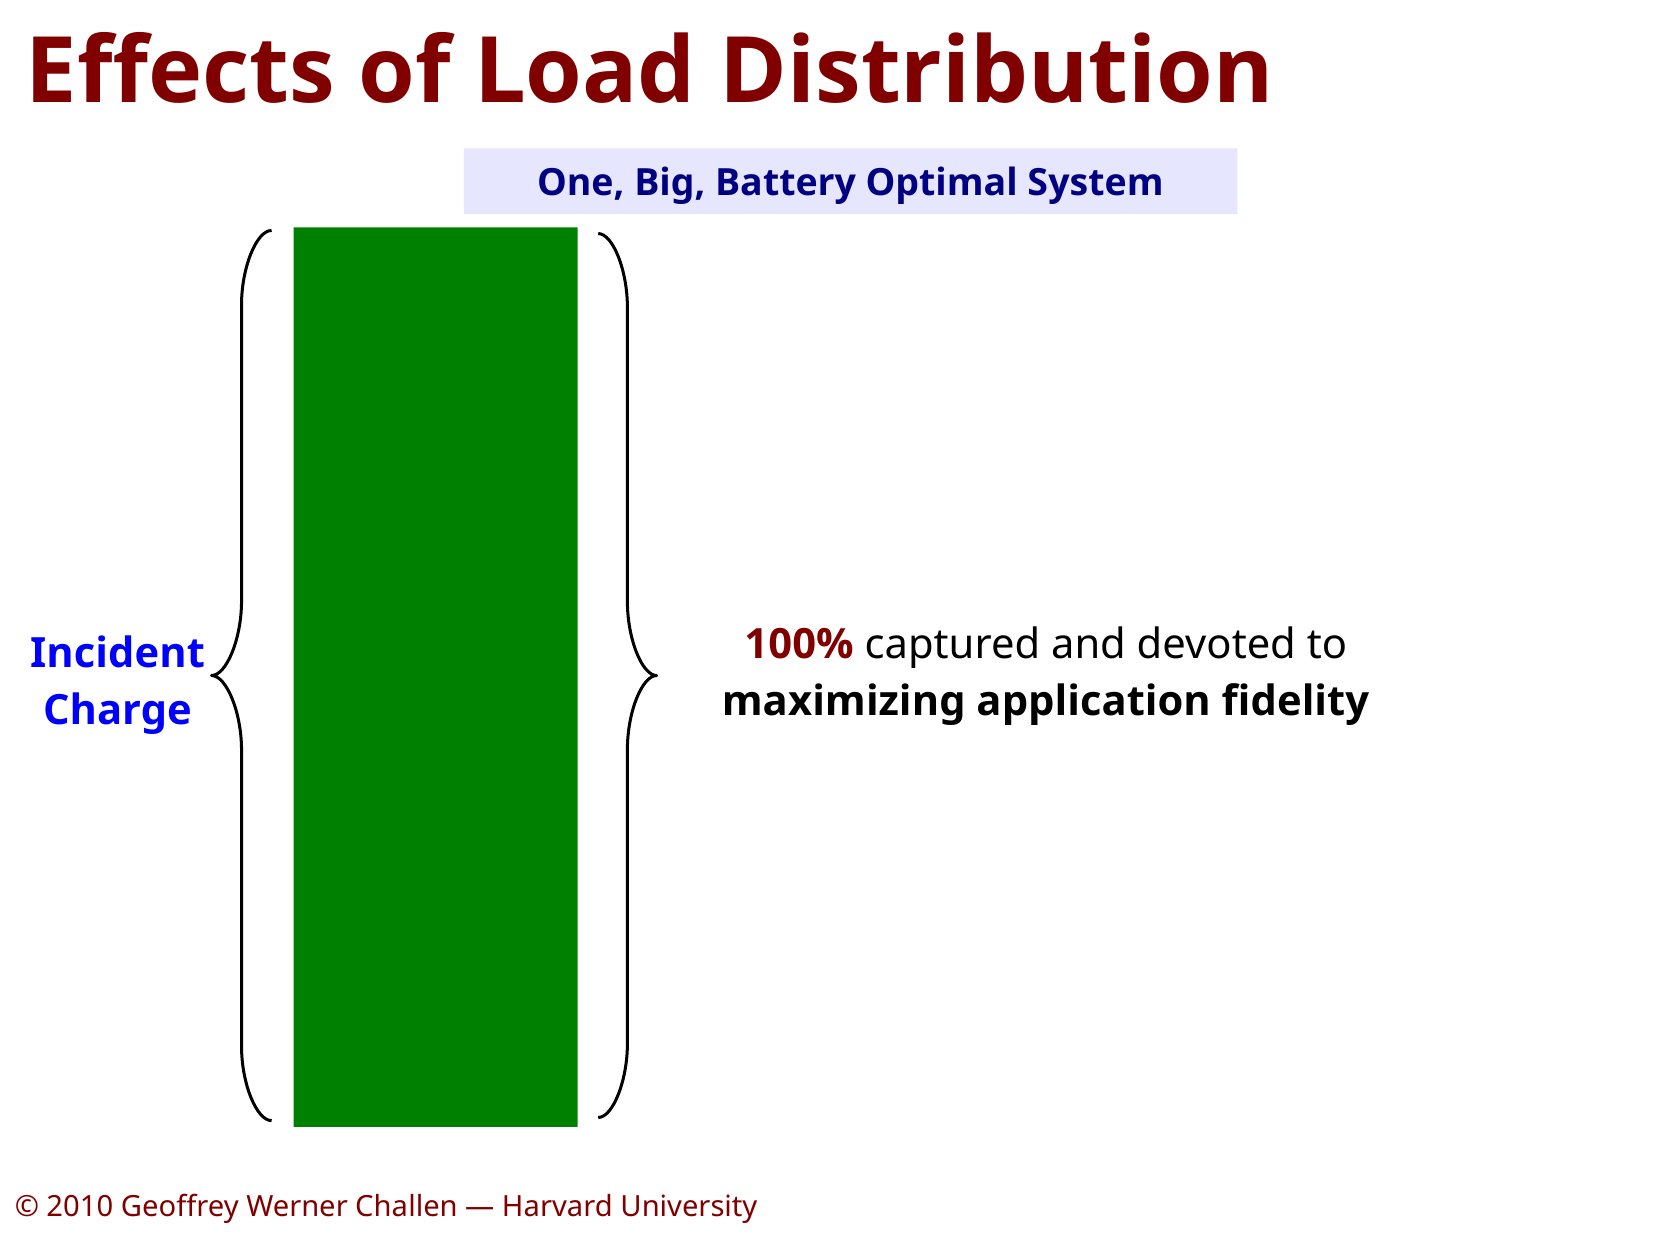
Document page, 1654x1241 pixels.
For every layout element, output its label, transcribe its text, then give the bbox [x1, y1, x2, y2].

title Effects of Load Distribution [25, 12, 1438, 121]
text_box 100% captured and devoted to maximizing application fidelity [640, 606, 1451, 725]
text_box [293, 227, 578, 1127]
text_box One, Big, Battery Optimal System [463, 148, 1238, 208]
text_box Incident Charge [0, 615, 236, 729]
